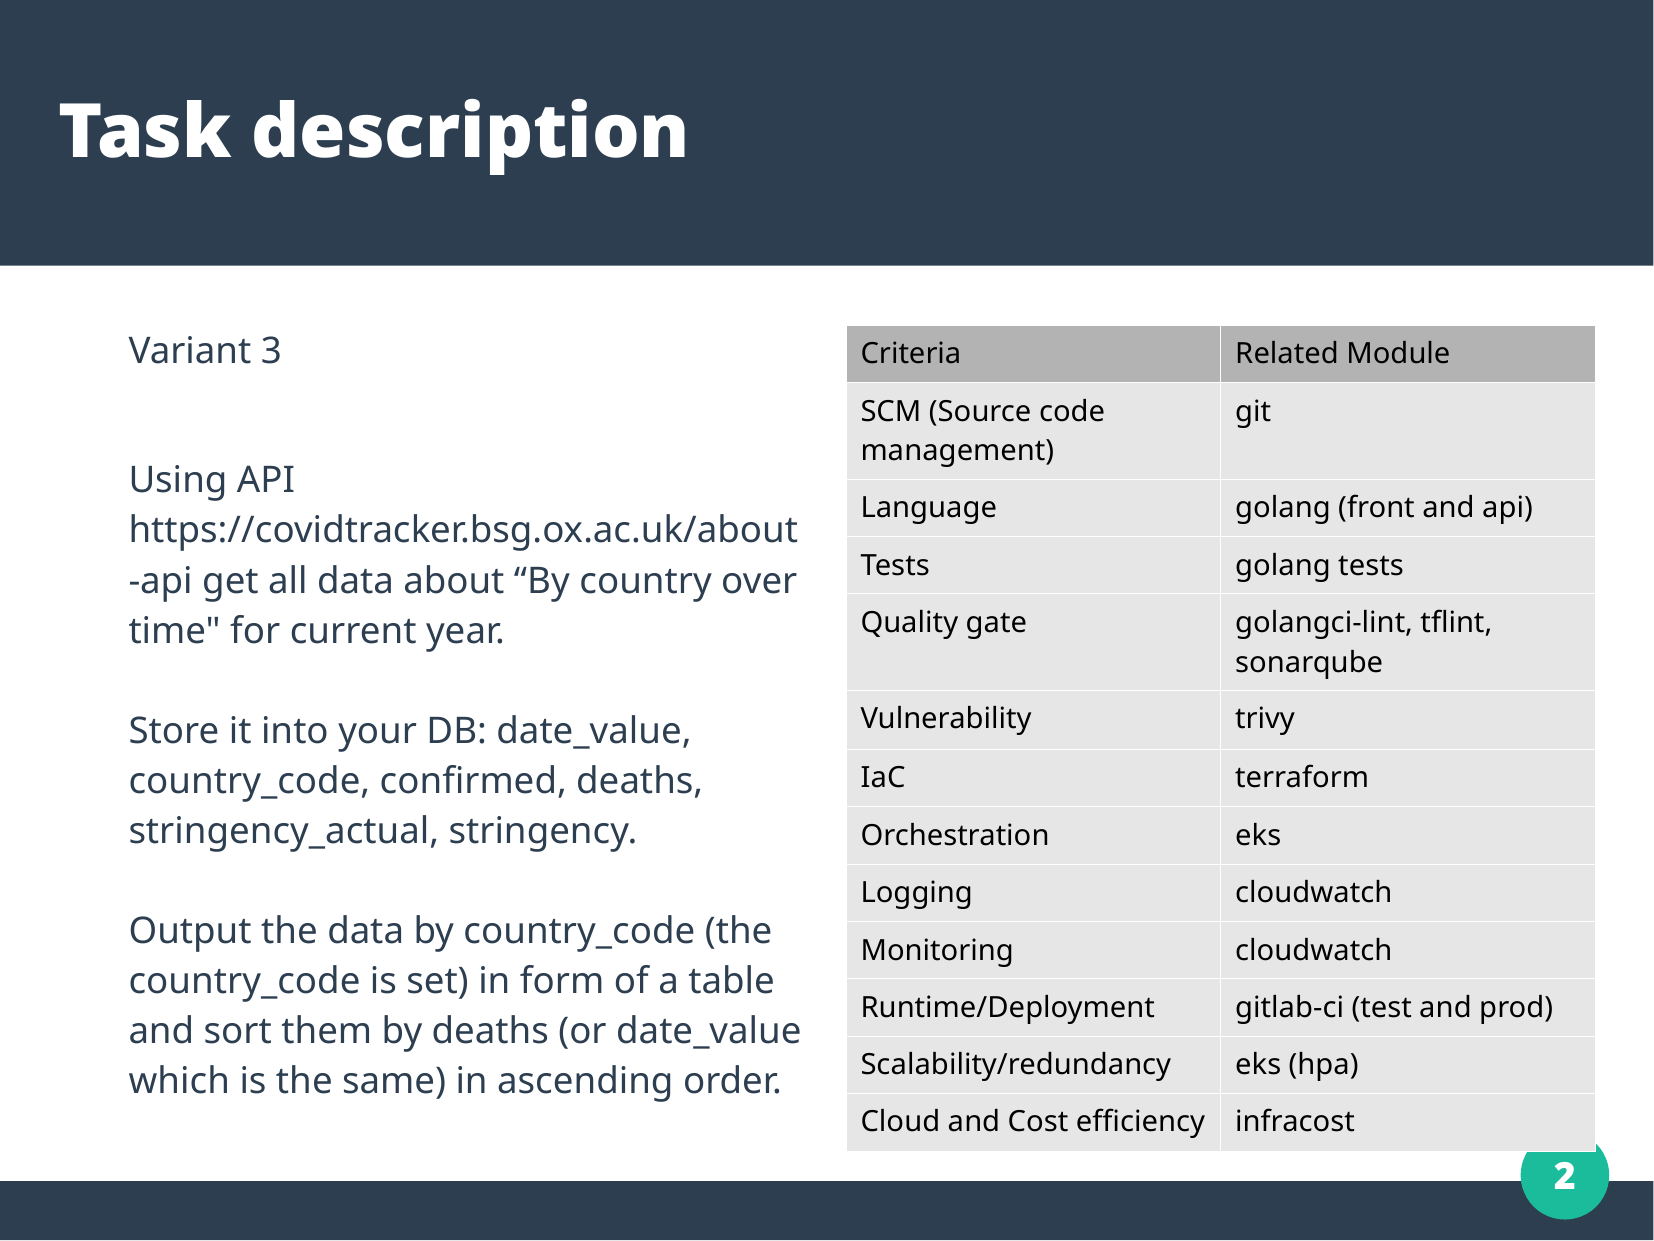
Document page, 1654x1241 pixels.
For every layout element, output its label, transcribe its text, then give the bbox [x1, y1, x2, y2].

table_cell terraform [1221, 750, 1595, 806]
table_cell eks [1221, 807, 1595, 864]
table_cell SCM (Source code management) [847, 383, 1220, 479]
table_cell Quality gate [847, 594, 1220, 690]
table_cell gitlab-ci (test and prod) [1221, 979, 1595, 1036]
table_cell trivy [1221, 691, 1595, 749]
table_cell eks (hpa) [1221, 1037, 1595, 1093]
table_cell Vulnerability [847, 691, 1220, 749]
table_header Criteria [847, 326, 1220, 382]
title Task description [59, 49, 1595, 207]
table_cell infracost [1221, 1094, 1595, 1151]
table_cell Logging [847, 865, 1220, 921]
table_cell IaC [847, 750, 1220, 806]
table_cell Orchestration [847, 807, 1220, 864]
table_cell Monitoring [847, 922, 1220, 978]
table_cell golang tests [1221, 537, 1595, 593]
table_cell cloudwatch [1221, 922, 1595, 978]
table_cell Tests [847, 537, 1220, 593]
table_cell Runtime/Deployment [847, 979, 1220, 1036]
list Variant 3 Using API https://covidtracker.bsg.ox.ac.uk/about-api get all data about “By country over time" for current year. Store it into your DB: date_value, country_code, confirmed, deaths, stringency_actual, stringency. Output the data by country_code (the country_code is set) in form of a table and sort them by deaths (or date_value which is the same) in ascending order. [59, 324, 809, 1152]
table_cell cloudwatch [1221, 865, 1595, 921]
table_cell git [1221, 383, 1595, 479]
table_cell golangci-lint, tflint, sonarqube [1221, 594, 1595, 690]
table_cell Scalability/redundancy [847, 1037, 1220, 1093]
table_header Related Module [1221, 326, 1595, 382]
table_cell Cloud and Cost efficiency [847, 1094, 1220, 1151]
table_cell golang (front and api) [1221, 480, 1595, 536]
table_cell Language [847, 480, 1220, 536]
